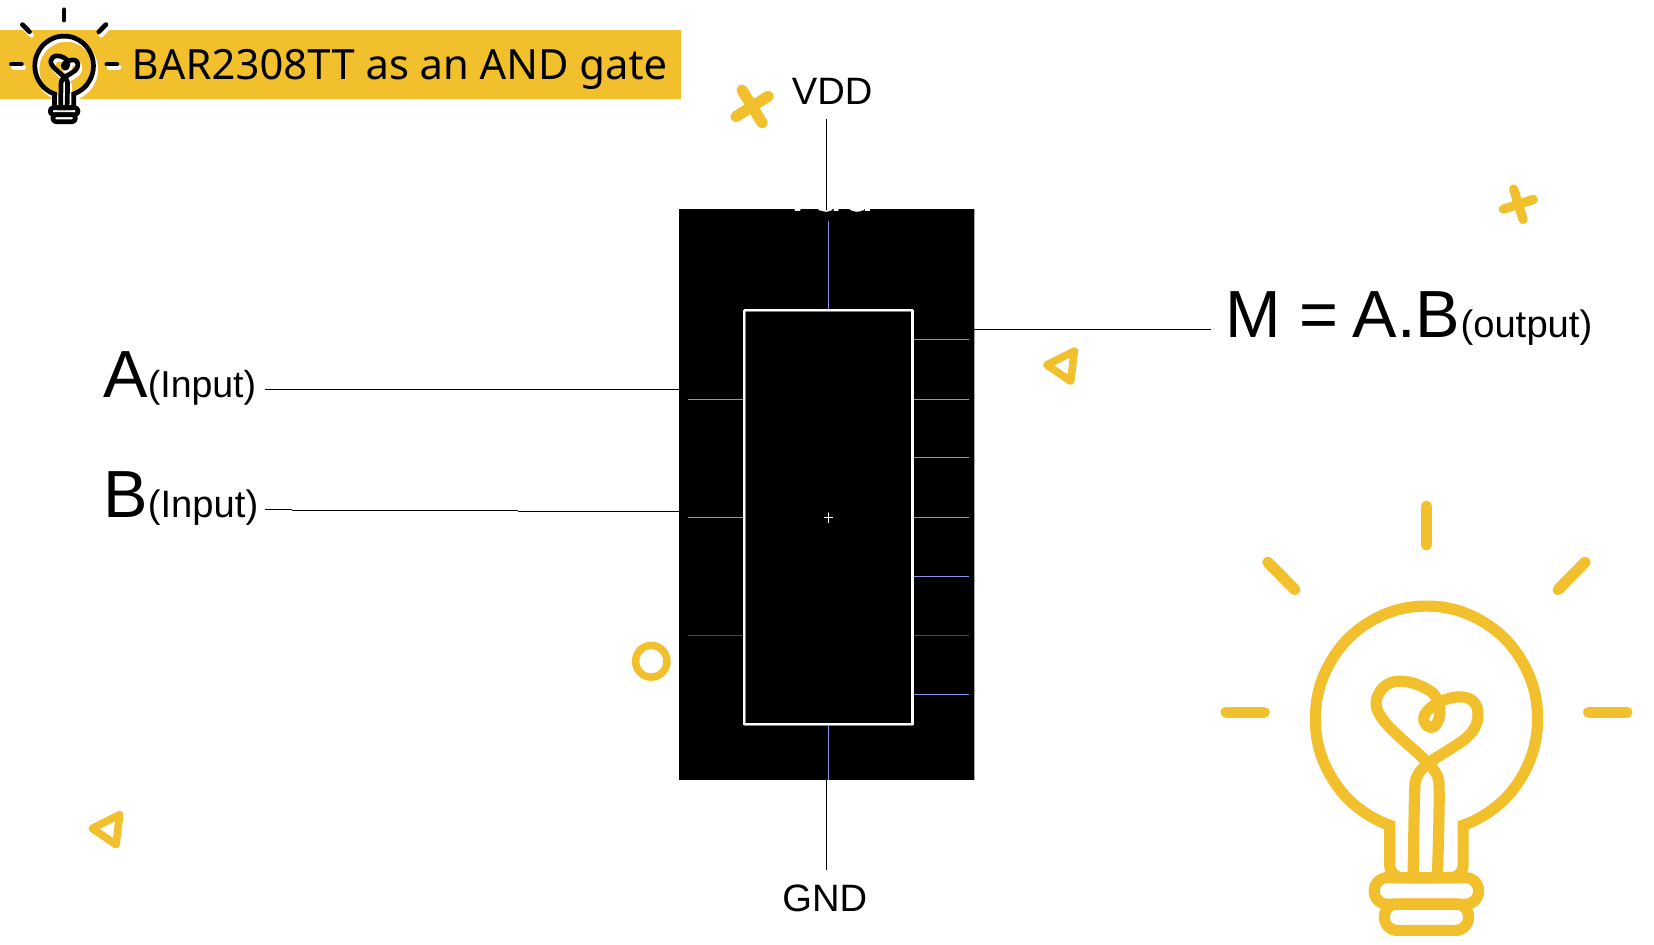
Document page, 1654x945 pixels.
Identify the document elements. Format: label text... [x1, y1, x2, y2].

text_box A(Input) [88, 329, 296, 421]
text_box GND [767, 869, 946, 928]
text_box B(Input) [88, 449, 356, 541]
picture [679, 209, 975, 780]
text_box VDD [777, 62, 1004, 120]
title BAR2308TT as an AND gate [131, 0, 798, 128]
text_box M = A.B(output) [1210, 269, 1654, 361]
